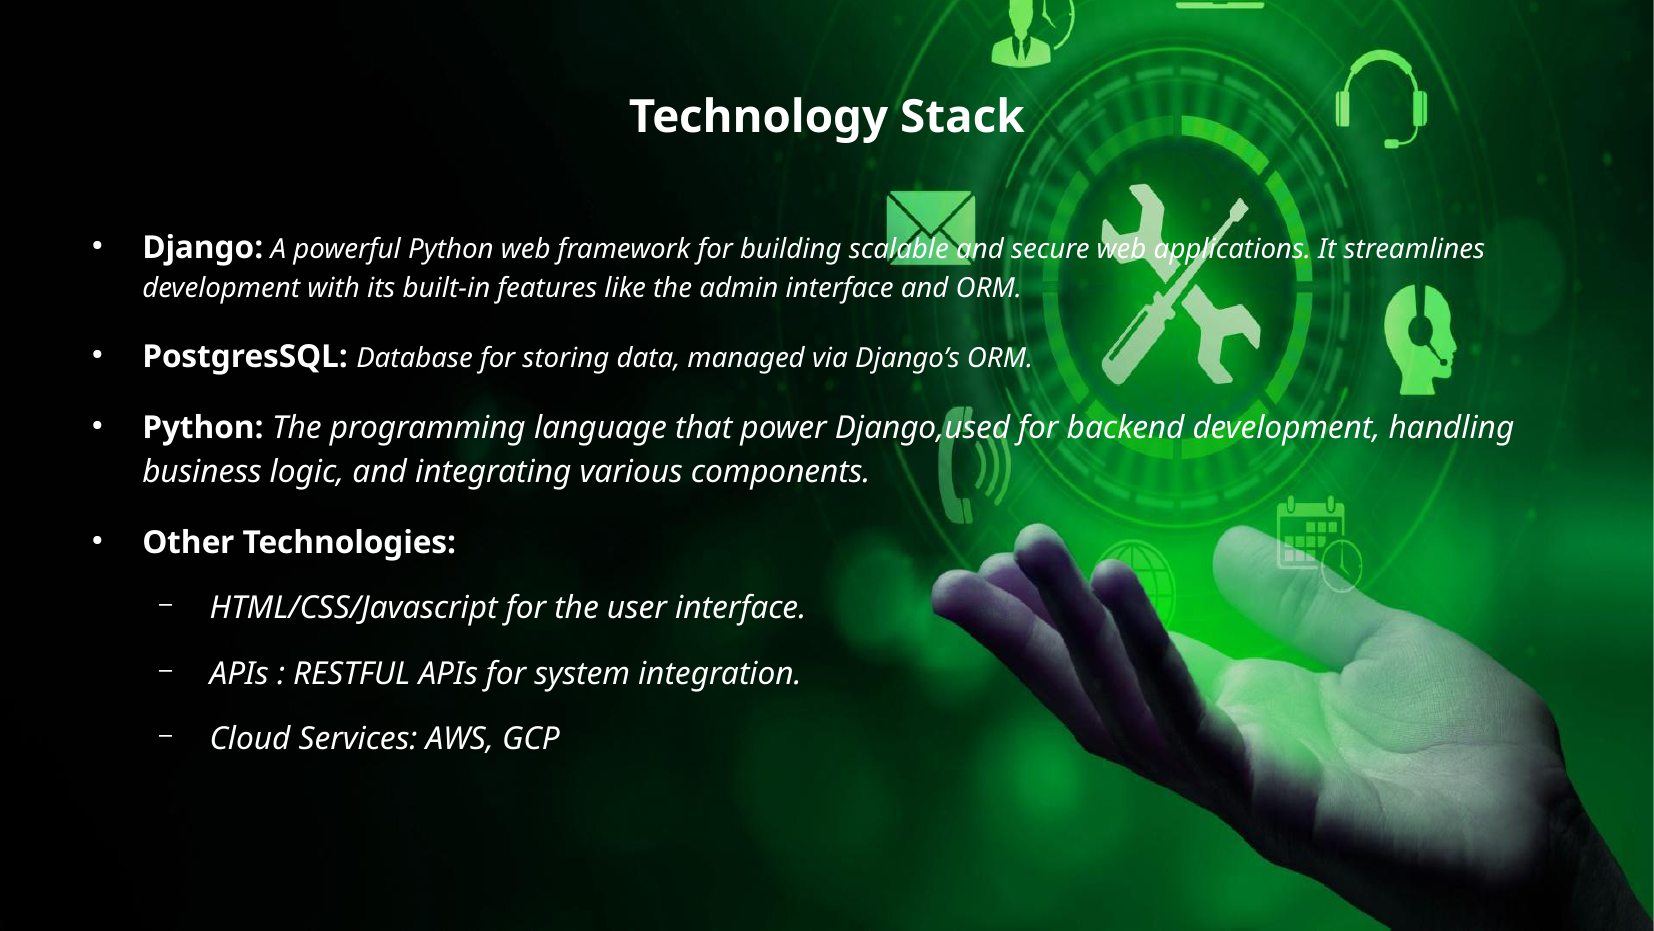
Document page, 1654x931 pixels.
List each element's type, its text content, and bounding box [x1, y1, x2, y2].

list Django: A powerful Python web framework for building scalable and secure web applications. It streamlines development with its built-in features like the admin interface and ORM. PostgresSQL: Database for storing data, managed via Django’s ORM. Python: The programming language that power Django,used for backend development, handling business logic, and integrating various components. Other Technologies: HTML/CSS/Javascript for the user interface. APIs : RESTFUL APIs for system integration. Cloud Services: AWS, GCP [75, 225, 1564, 765]
picture [0, 0, 1654, 931]
title Technology Stack [82, 37, 1571, 193]
